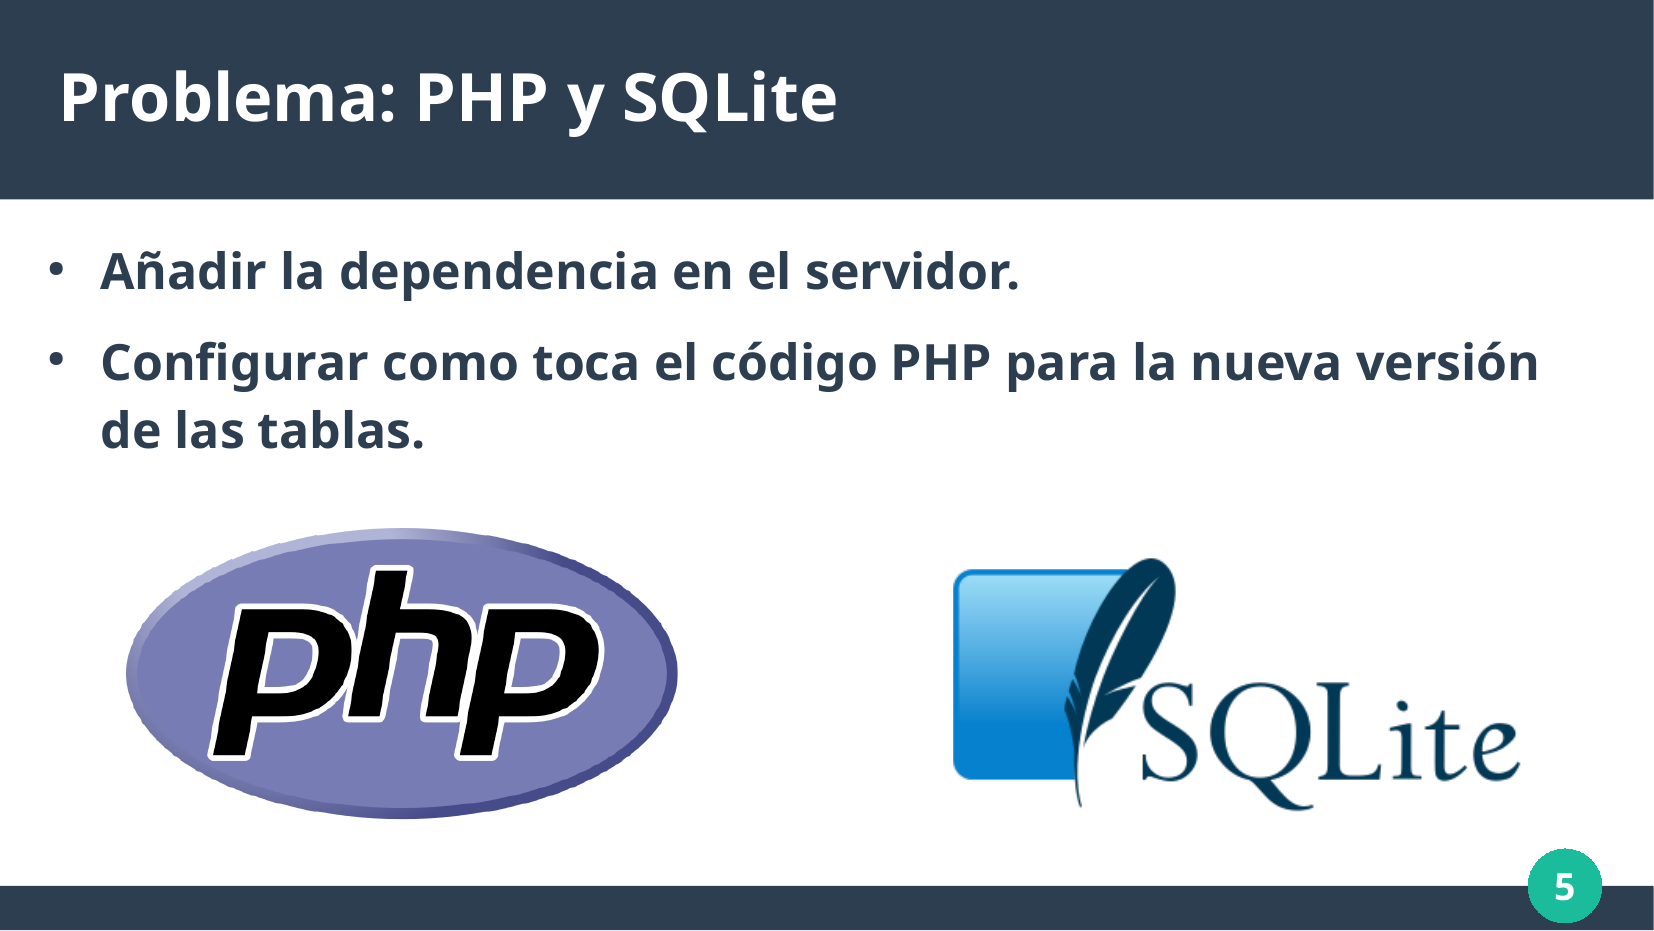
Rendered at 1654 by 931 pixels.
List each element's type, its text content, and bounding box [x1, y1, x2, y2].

list Añadir la dependencia en el servidor. Configurar como toca el código PHP para la nueva versión de las tablas. [29, 236, 1565, 857]
title Problema: PHP y SQLite [59, 37, 1595, 155]
picture [118, 520, 685, 827]
picture [938, 543, 1536, 827]
